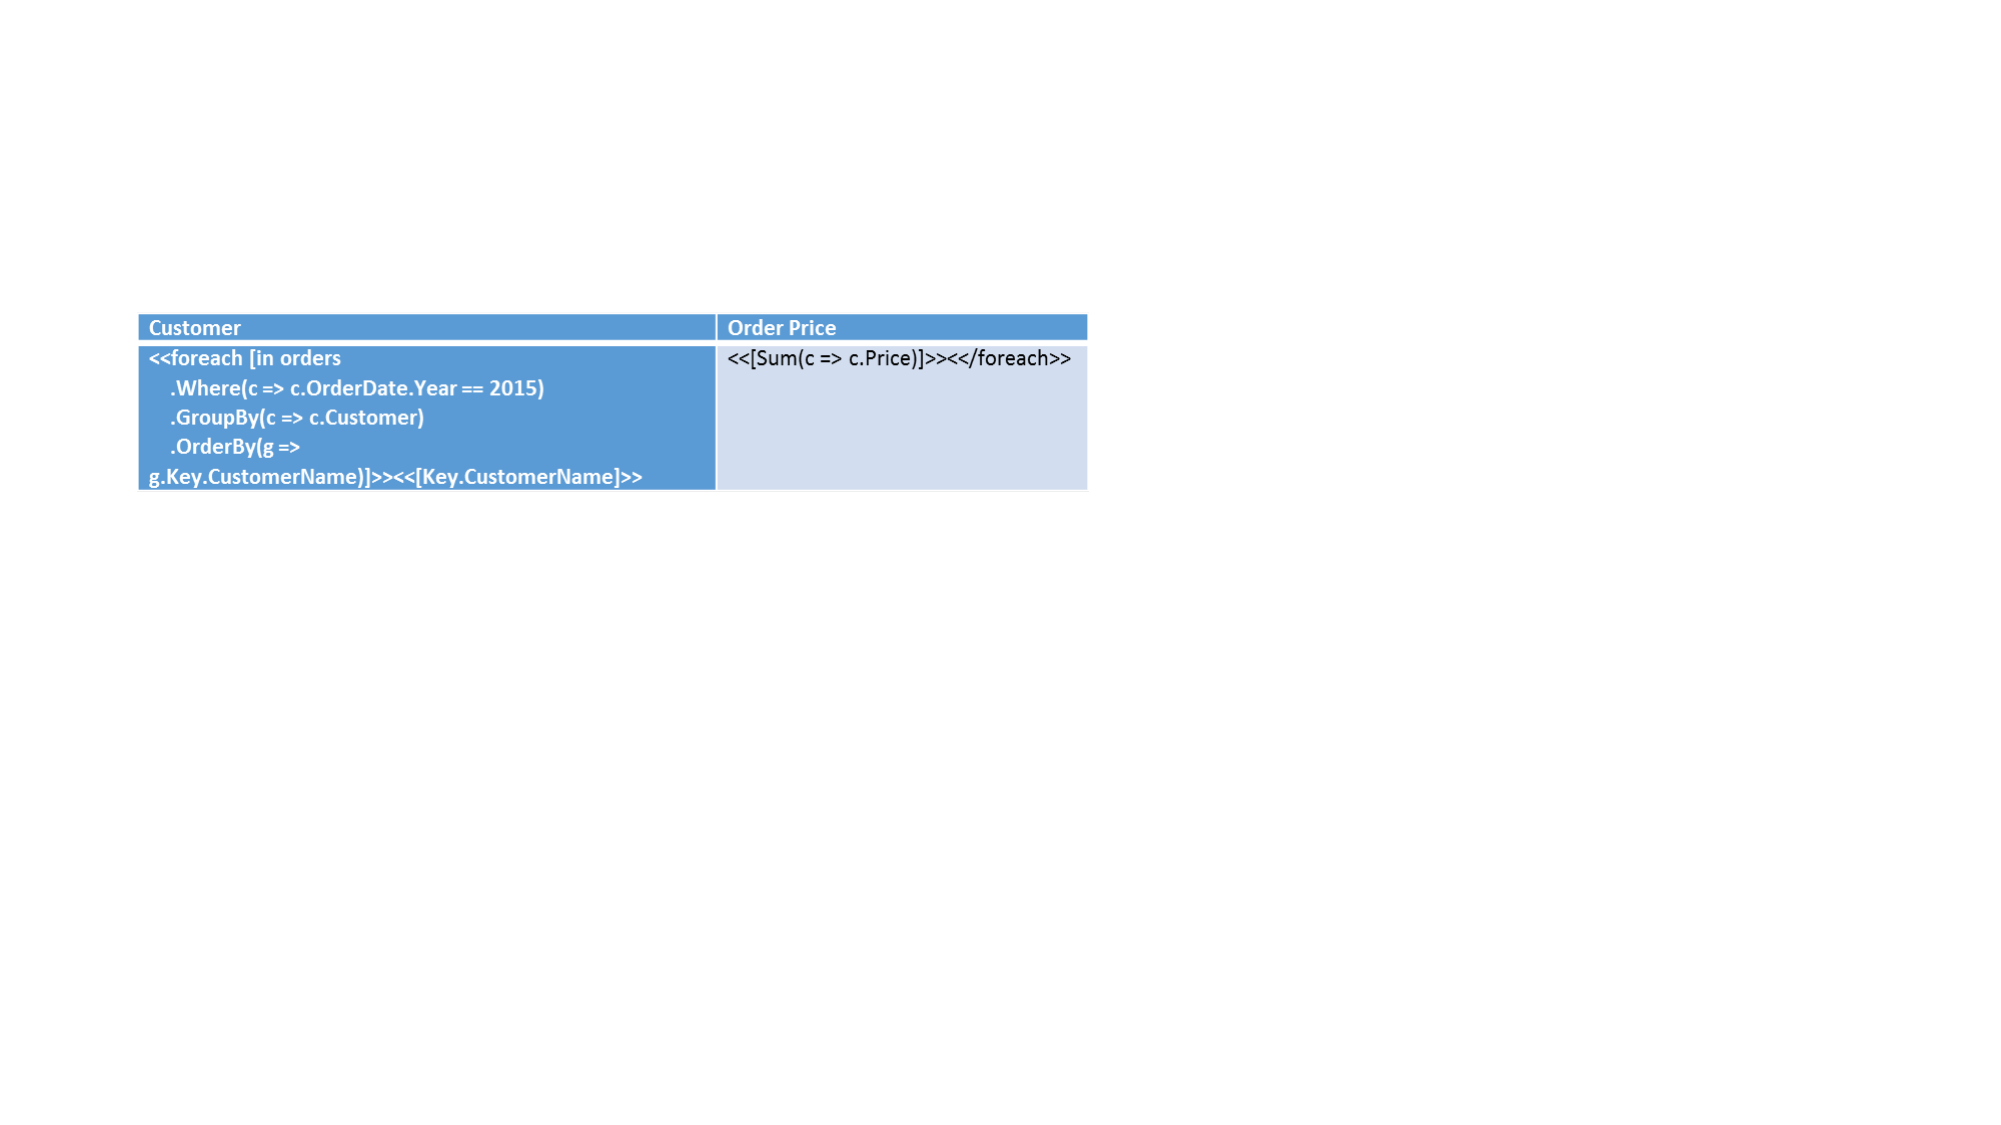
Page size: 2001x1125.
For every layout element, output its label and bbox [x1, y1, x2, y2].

picture [137, 307, 1089, 505]
